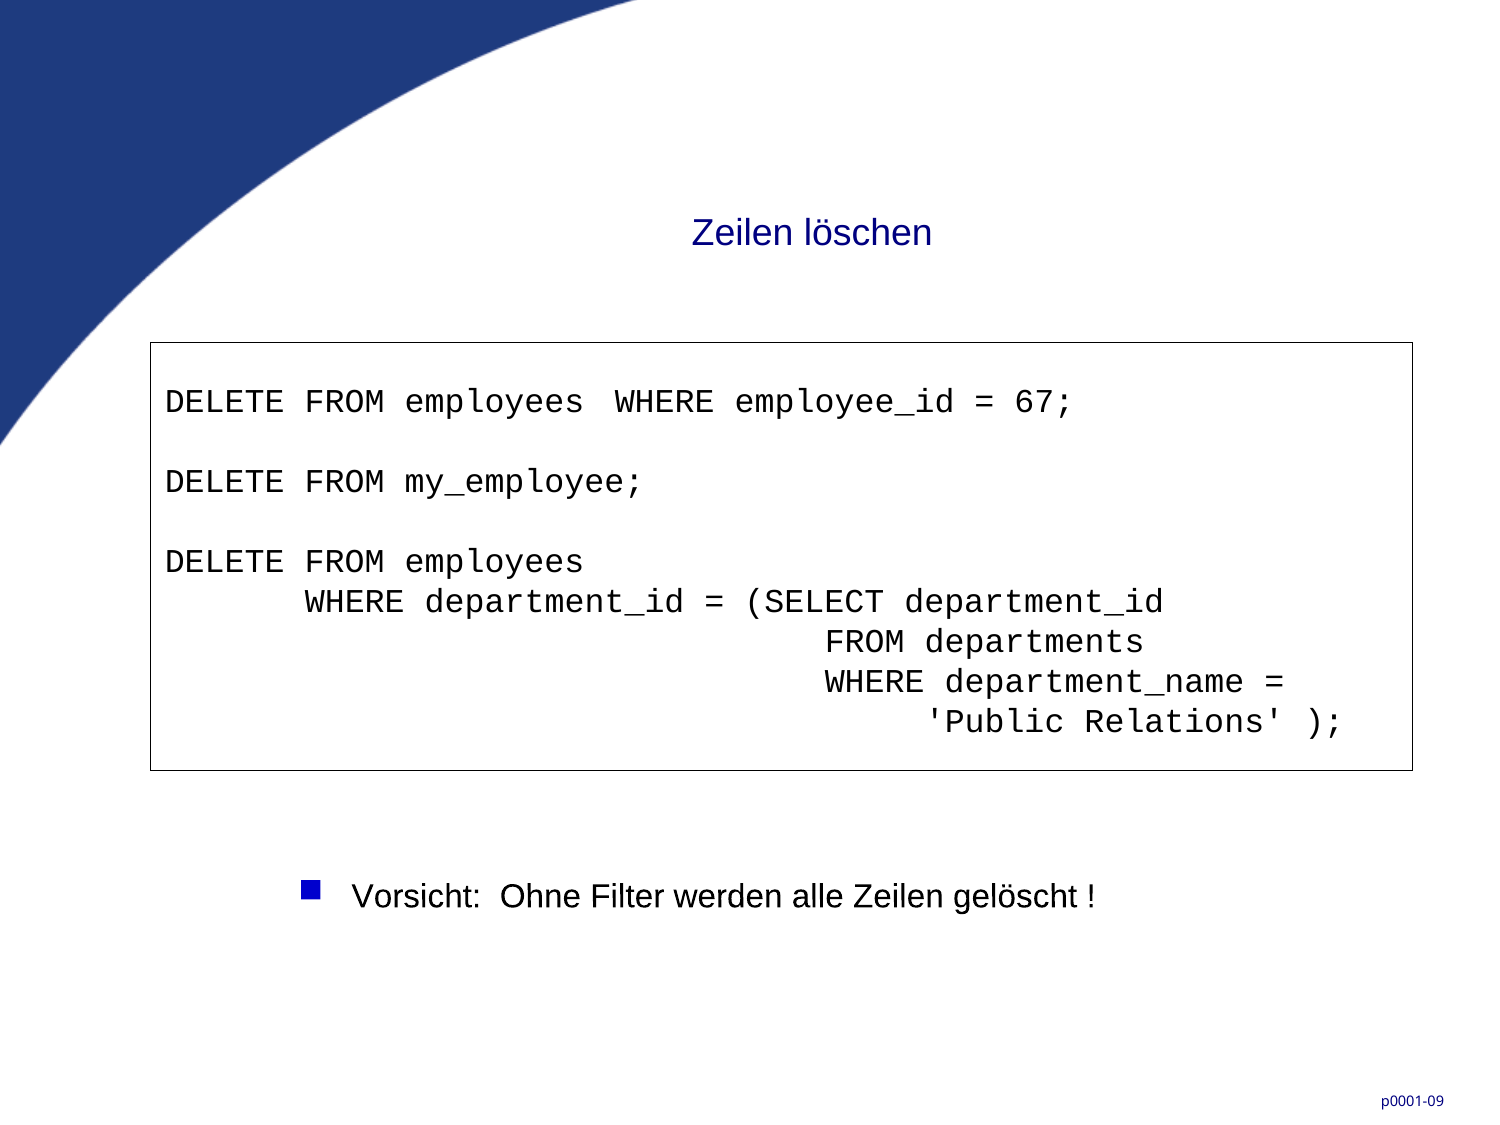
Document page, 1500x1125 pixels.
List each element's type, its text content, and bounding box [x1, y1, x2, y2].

title Zeilen löschen [543, 200, 1081, 289]
picture [0, 0, 648, 462]
text_box DELETE FROM employees WHERE employee_id = 67; DELETE FROM my_employee; DELETE FROM employees WHERE department_id = (SELECT department_id FROM departments WHERE department_name = 'Public Relations' ); [150, 342, 1413, 771]
text_box Vorsicht: Ohne Filter werden alle Zeilen gelöscht ! [283, 850, 1197, 969]
